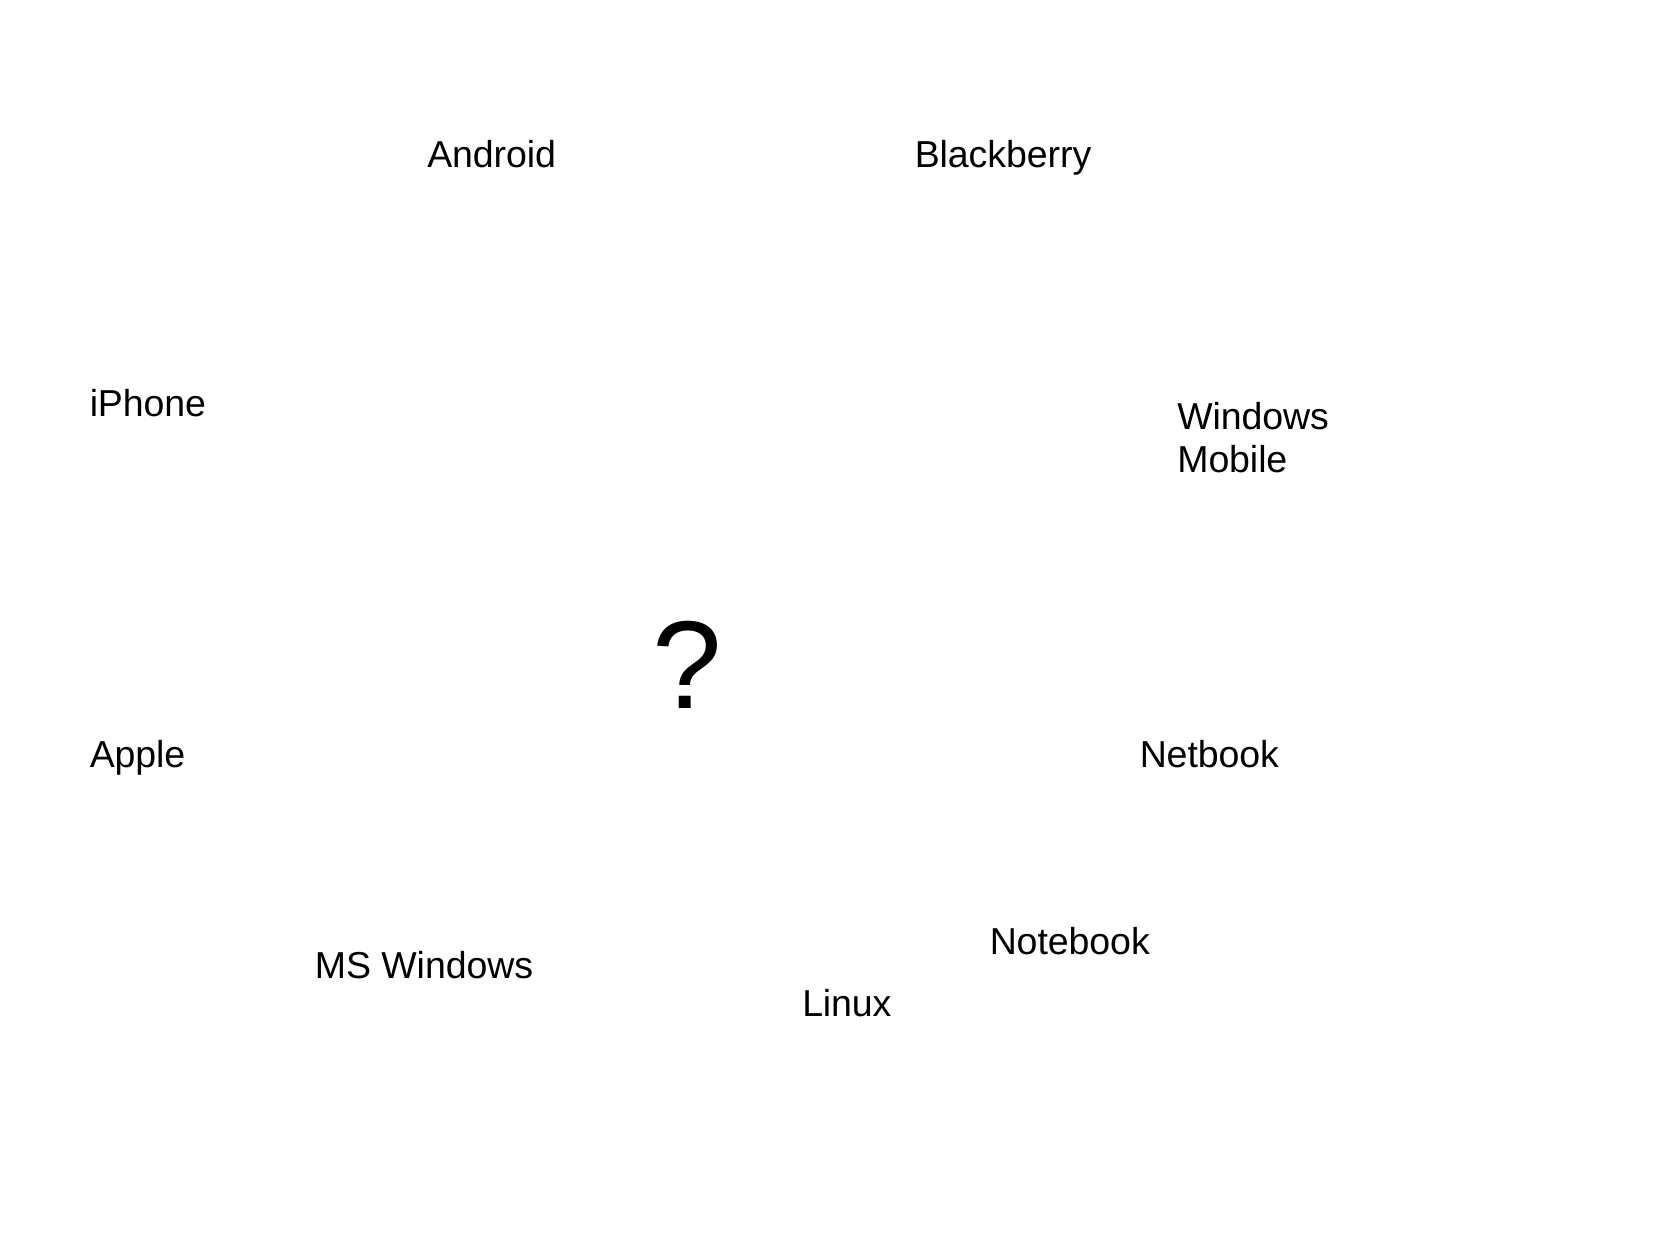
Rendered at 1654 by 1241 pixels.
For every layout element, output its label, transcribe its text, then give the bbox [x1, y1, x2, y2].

text_box Netbook [1125, 726, 1388, 788]
text_box Blackberry [900, 126, 1163, 188]
text_box Apple [75, 726, 338, 788]
text_box iPhone [75, 375, 338, 437]
text_box MS Windows [300, 937, 563, 999]
text_box Android [412, 126, 676, 188]
text_box Windows Mobile [1162, 388, 1426, 497]
text_box Notebook [975, 913, 1238, 976]
text_box ? [637, 587, 788, 758]
text_box Linux [787, 975, 1051, 1037]
